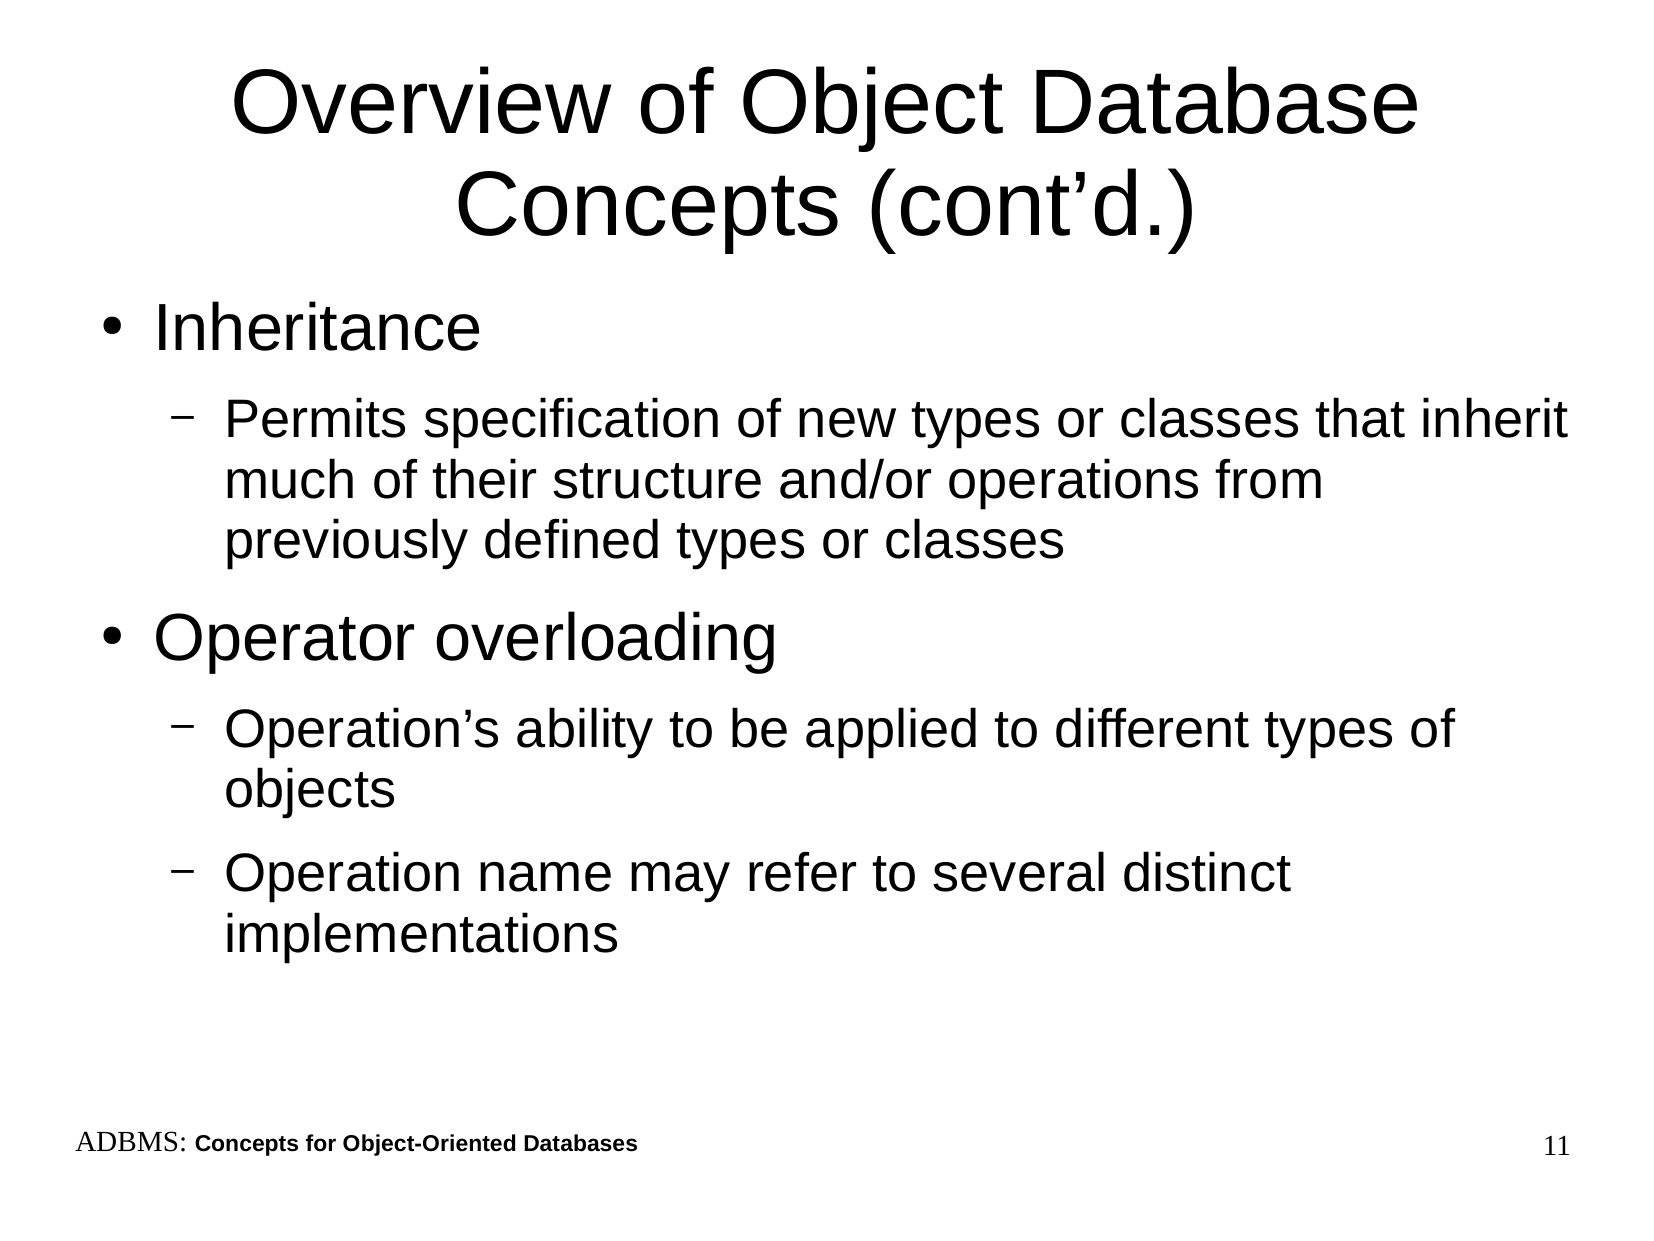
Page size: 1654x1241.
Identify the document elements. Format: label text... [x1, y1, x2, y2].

title Overview of Object Database Concepts (cont’d.) [82, 49, 1571, 257]
list Inheritance Permits specification of new types or classes that inherit much of their structure and/or operations from previously defined types or classes Operator overloading Operation’s ability to be applied to different types of objects Operation name may refer to several distinct implementations [82, 290, 1571, 1010]
